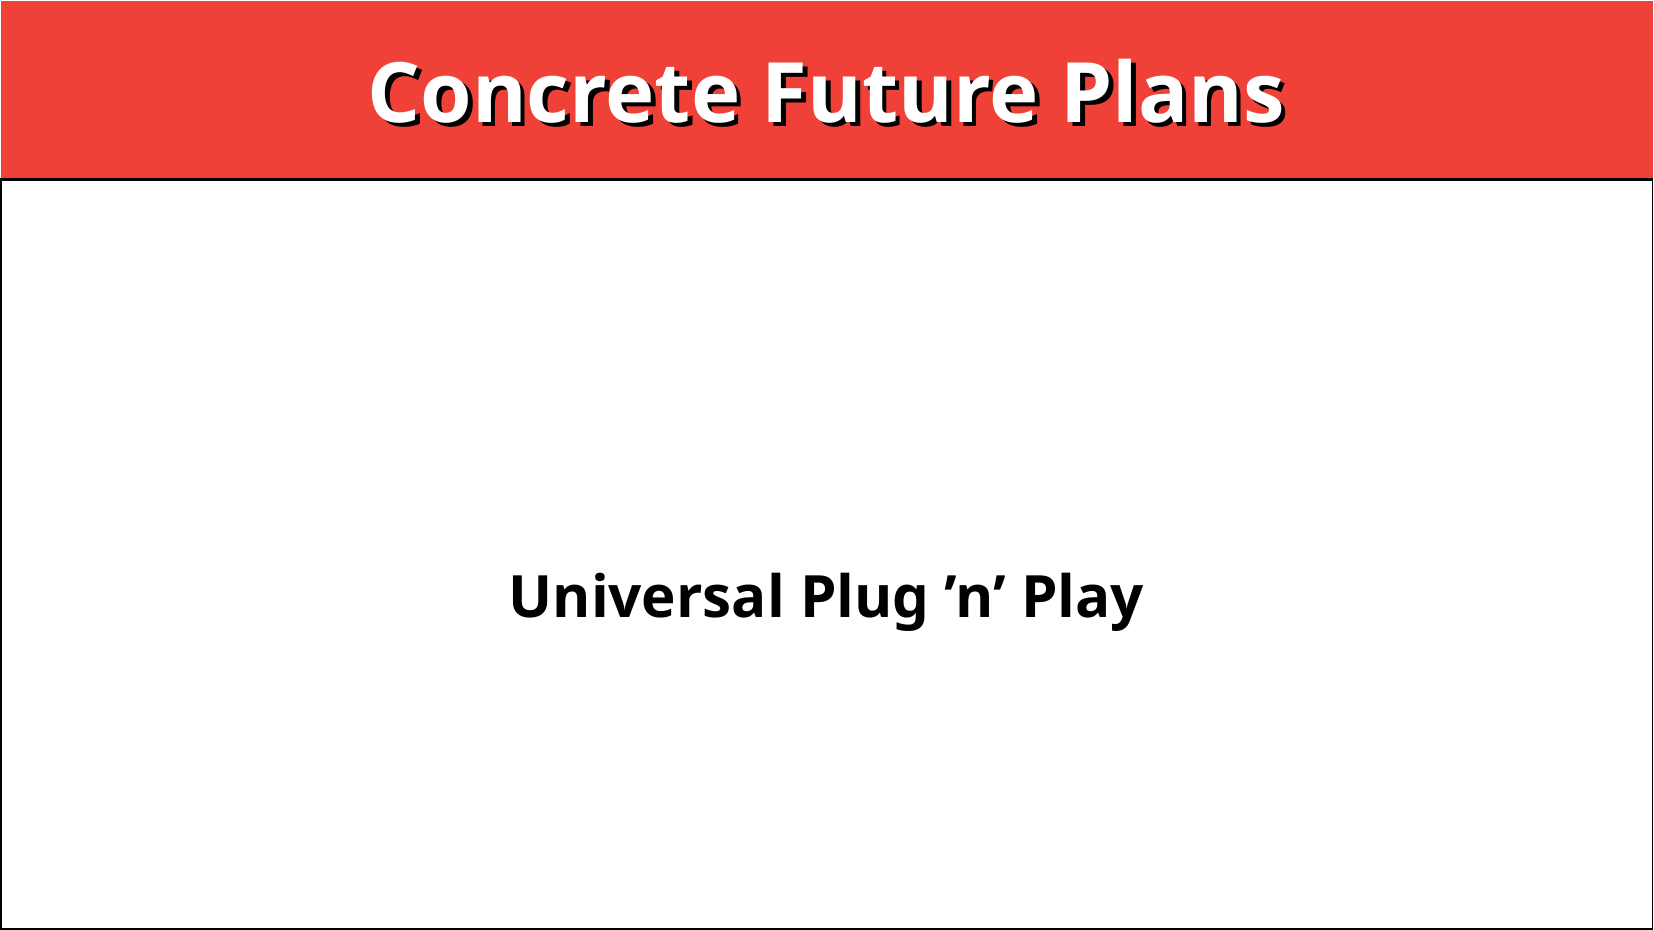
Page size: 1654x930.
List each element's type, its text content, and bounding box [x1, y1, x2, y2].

text_box Universal Plug ’n’ Play [0, 179, 1653, 930]
text_box Concrete Future Plans [0, 0, 1653, 179]
